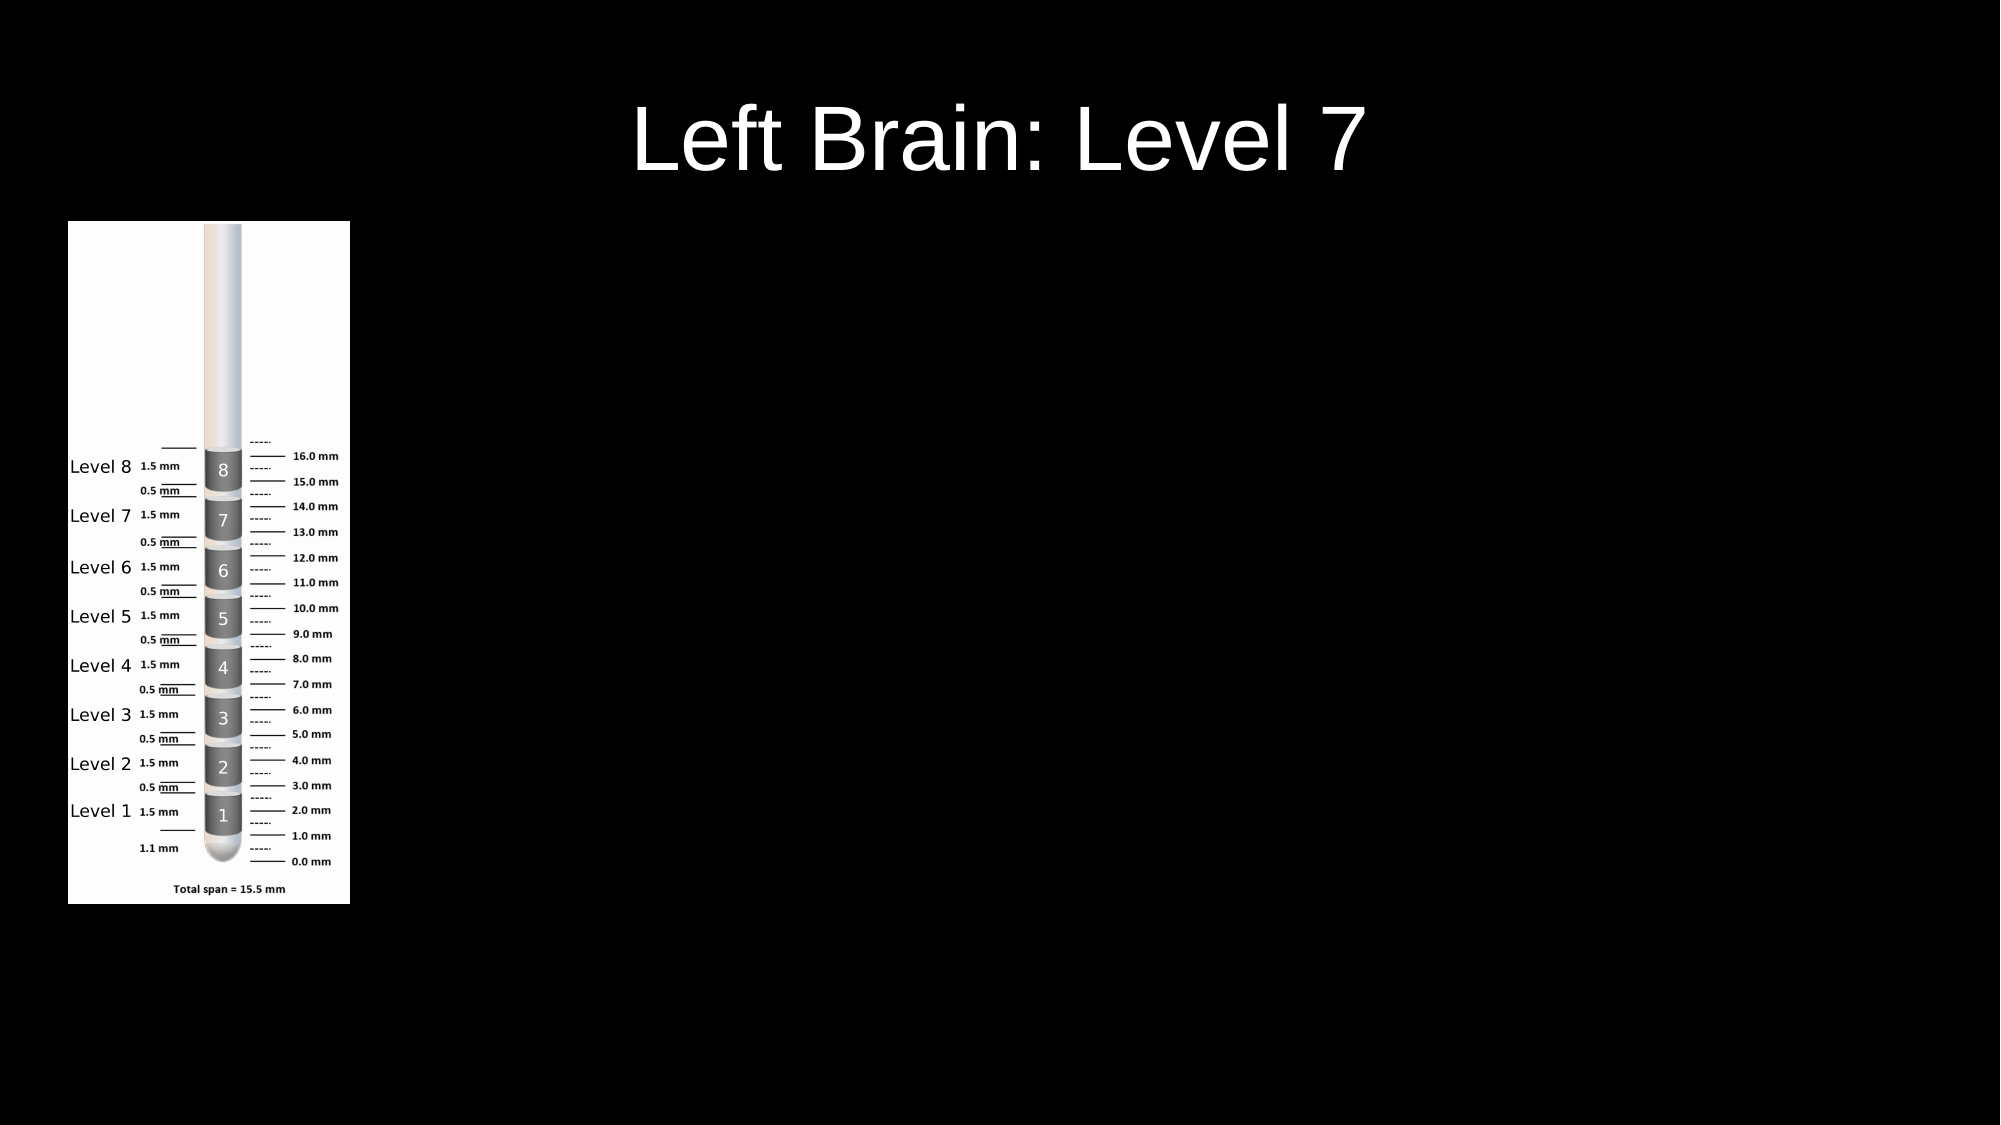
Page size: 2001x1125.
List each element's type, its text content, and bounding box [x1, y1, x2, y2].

title Left Brain: Level 7 [99, 44, 1900, 233]
picture [68, 221, 350, 904]
